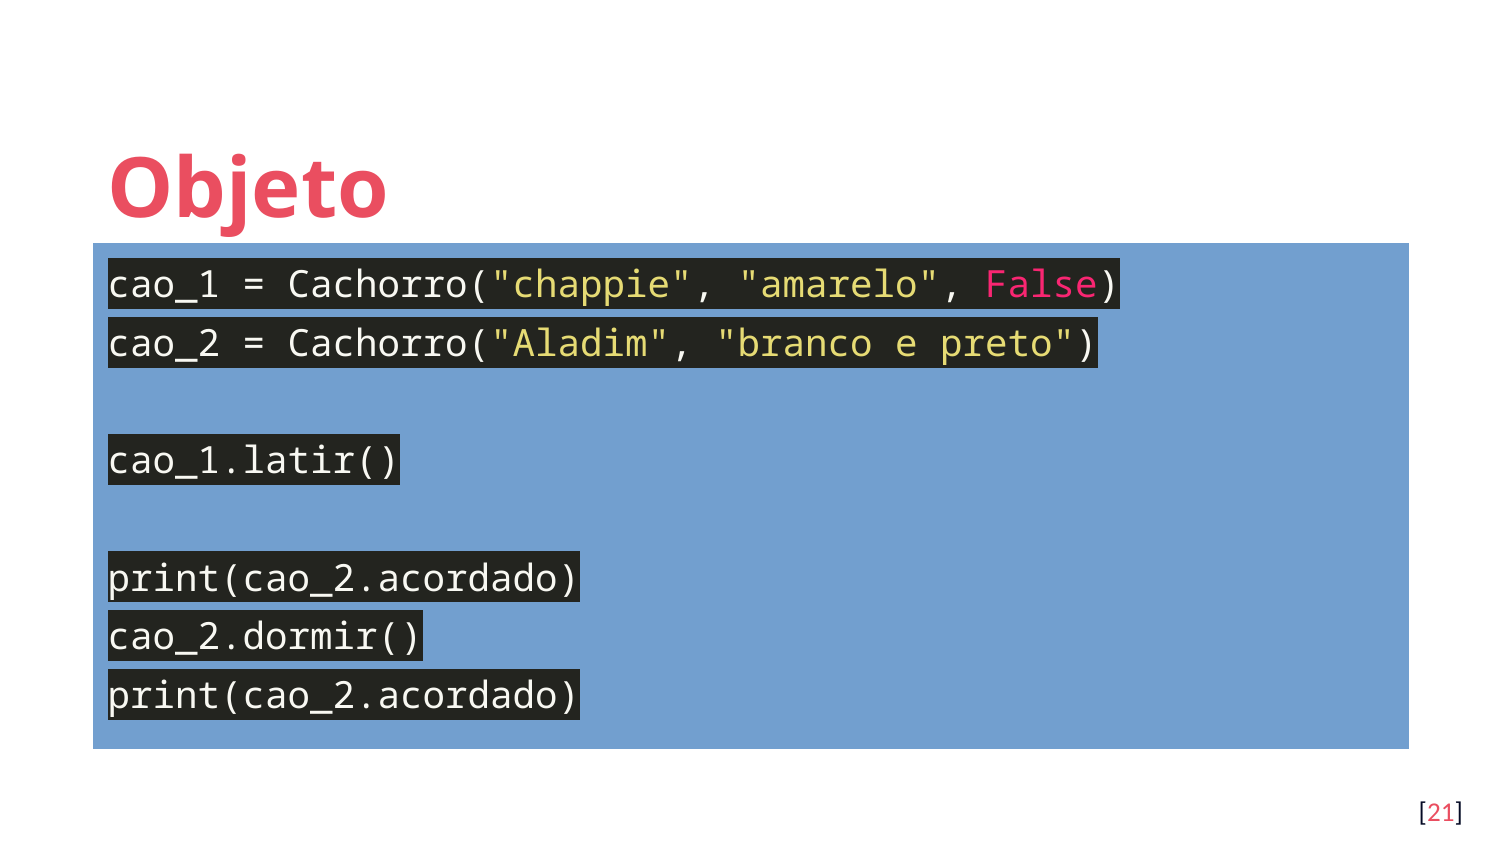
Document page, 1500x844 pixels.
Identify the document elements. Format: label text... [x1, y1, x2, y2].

table_header cao_1 = Cachorro("chappie", "amarelo", False) cao_2 = Cachorro("Aladim", "branco e preto") cao_1.latir() print(cao_2.acordado) cao_2.dormir() print(cao_2.acordado) [93, 243, 1409, 749]
slide_number [21] [1403, 779, 1494, 844]
text_box Objeto [92, 104, 1408, 243]
